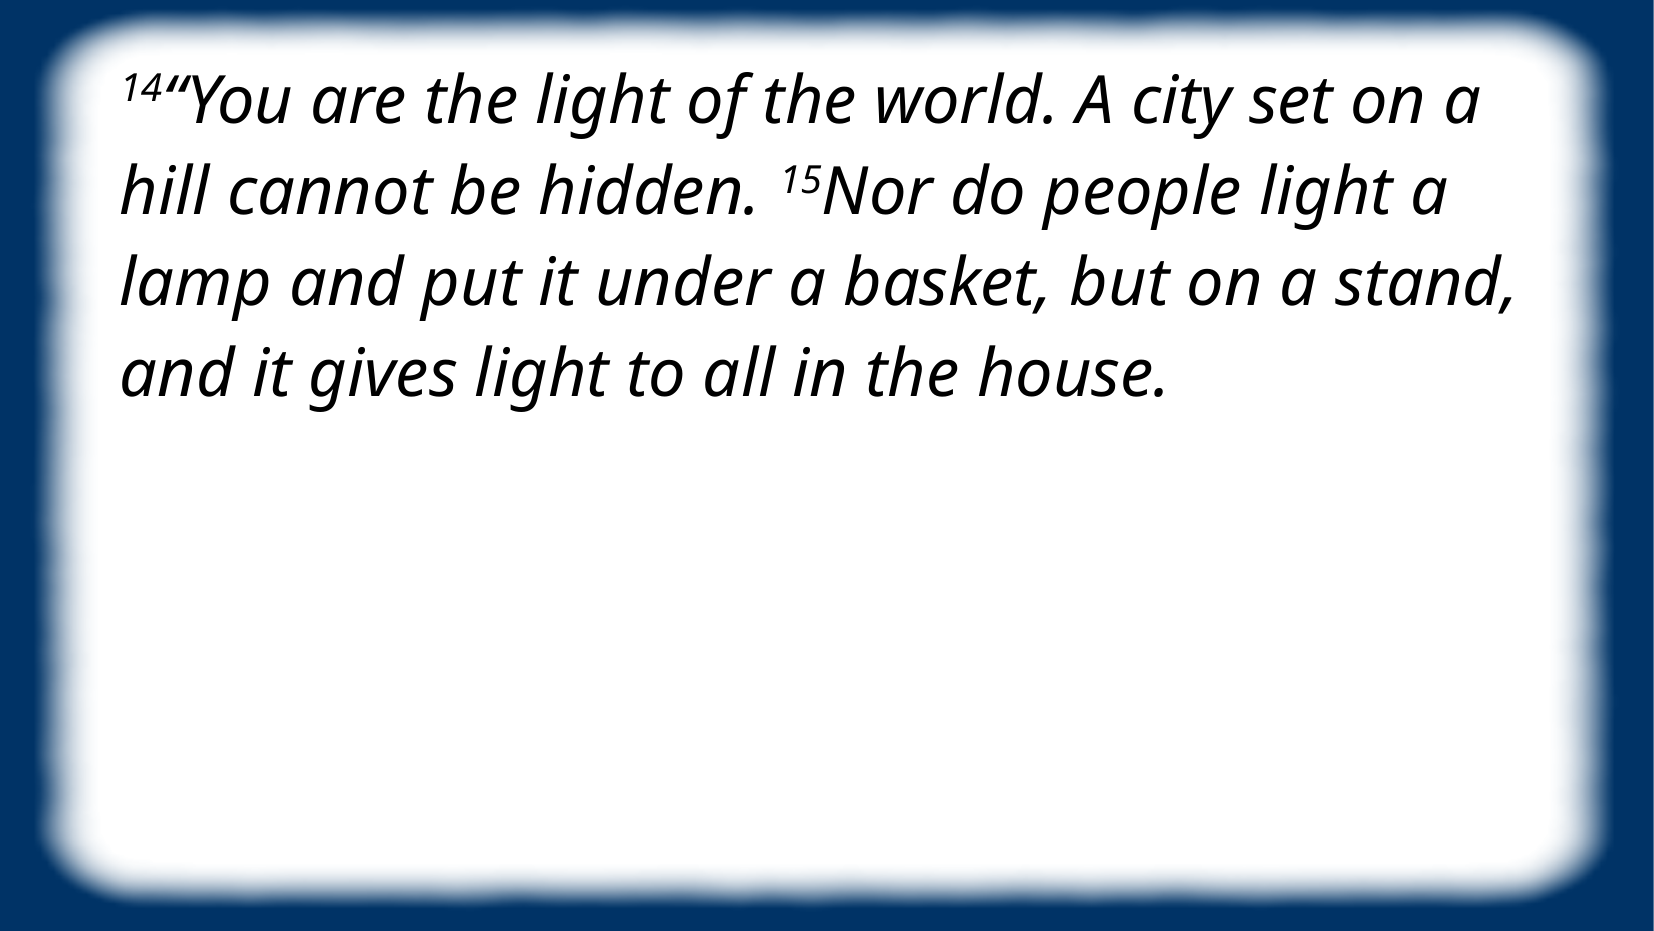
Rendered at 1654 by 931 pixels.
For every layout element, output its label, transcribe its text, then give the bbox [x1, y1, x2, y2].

picture [0, 0, 1654, 931]
text_box 14“You are the light of the world. A city set on a hill cannot be hidden. 15Nor do people light a lamp and put it under a basket, but on a stand, and it gives light to all in the house. [105, 45, 1546, 415]
